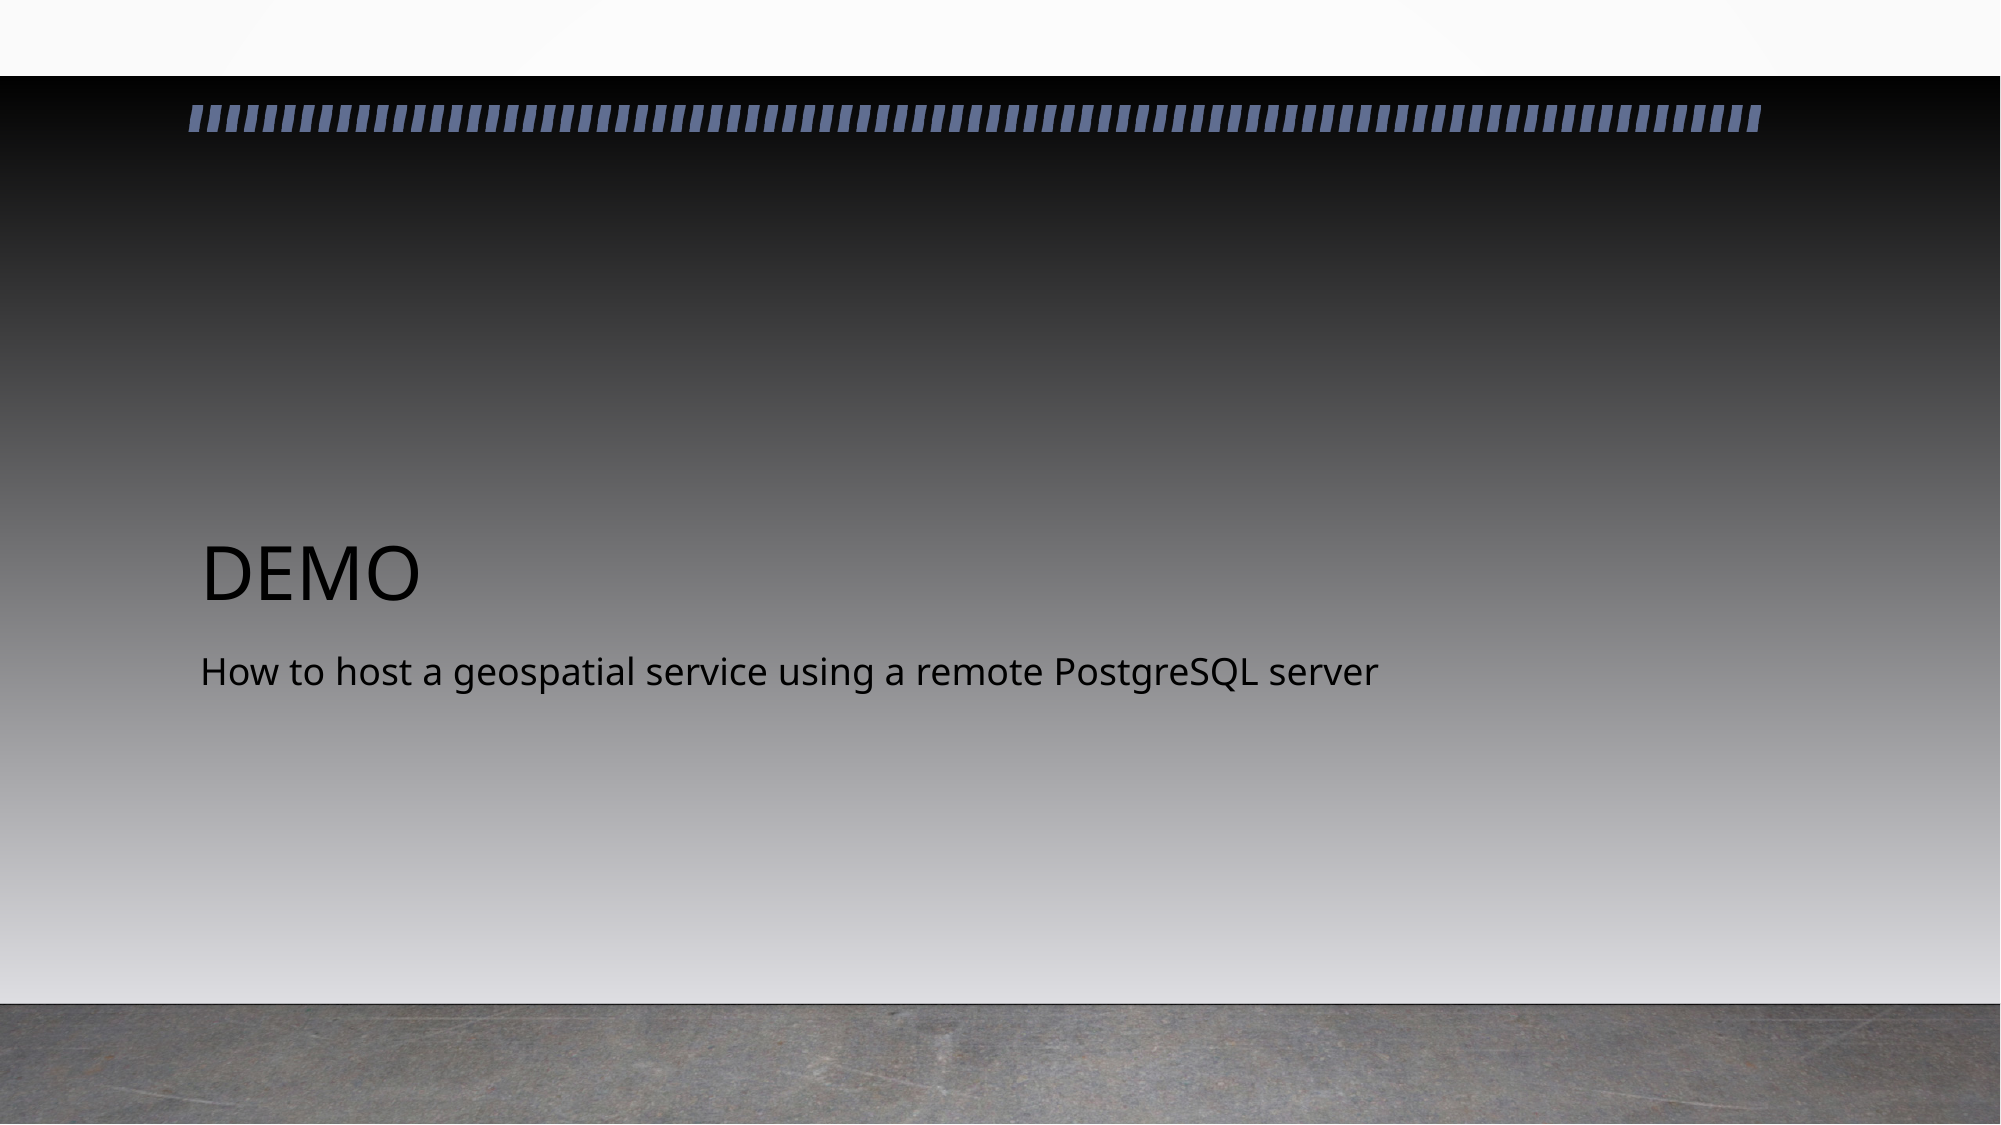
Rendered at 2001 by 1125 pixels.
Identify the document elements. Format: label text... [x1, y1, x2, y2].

title DEMO [185, 288, 1600, 624]
list How to host a geospatial service using a remote PostgreSQL server [185, 624, 1600, 791]
